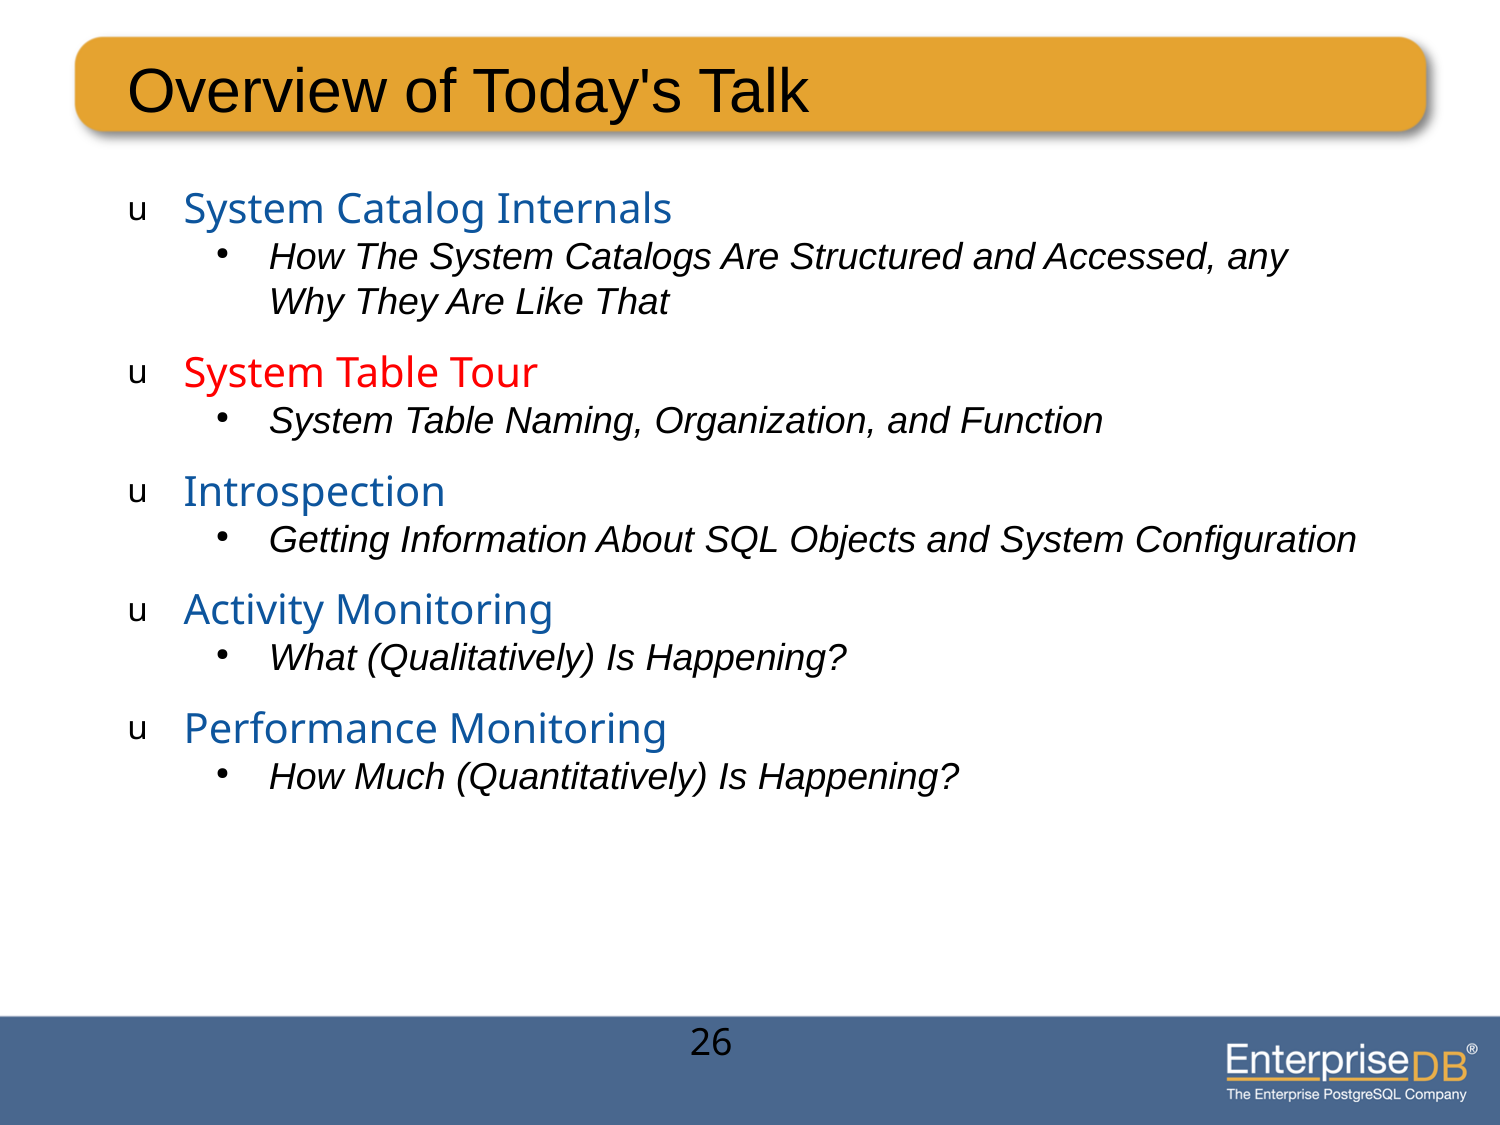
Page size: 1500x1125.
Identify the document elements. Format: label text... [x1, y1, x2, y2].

list System Catalog Internals How The System Catalogs Are Structured and Accessed, any Why They Are Like That System Table Tour System Table Naming, Organization, and Function Introspection Getting Information About SQL Objects and System Configuration Activity Monitoring What (Qualitatively) Is Happening? Performance Monitoring How Much (Quantitatively) Is Happening? [112, 174, 1388, 963]
title Overview of Today's Talk [112, 37, 1388, 138]
slide_number <number> [675, 1010, 825, 1125]
picture [0, 0, 1500, 1125]
